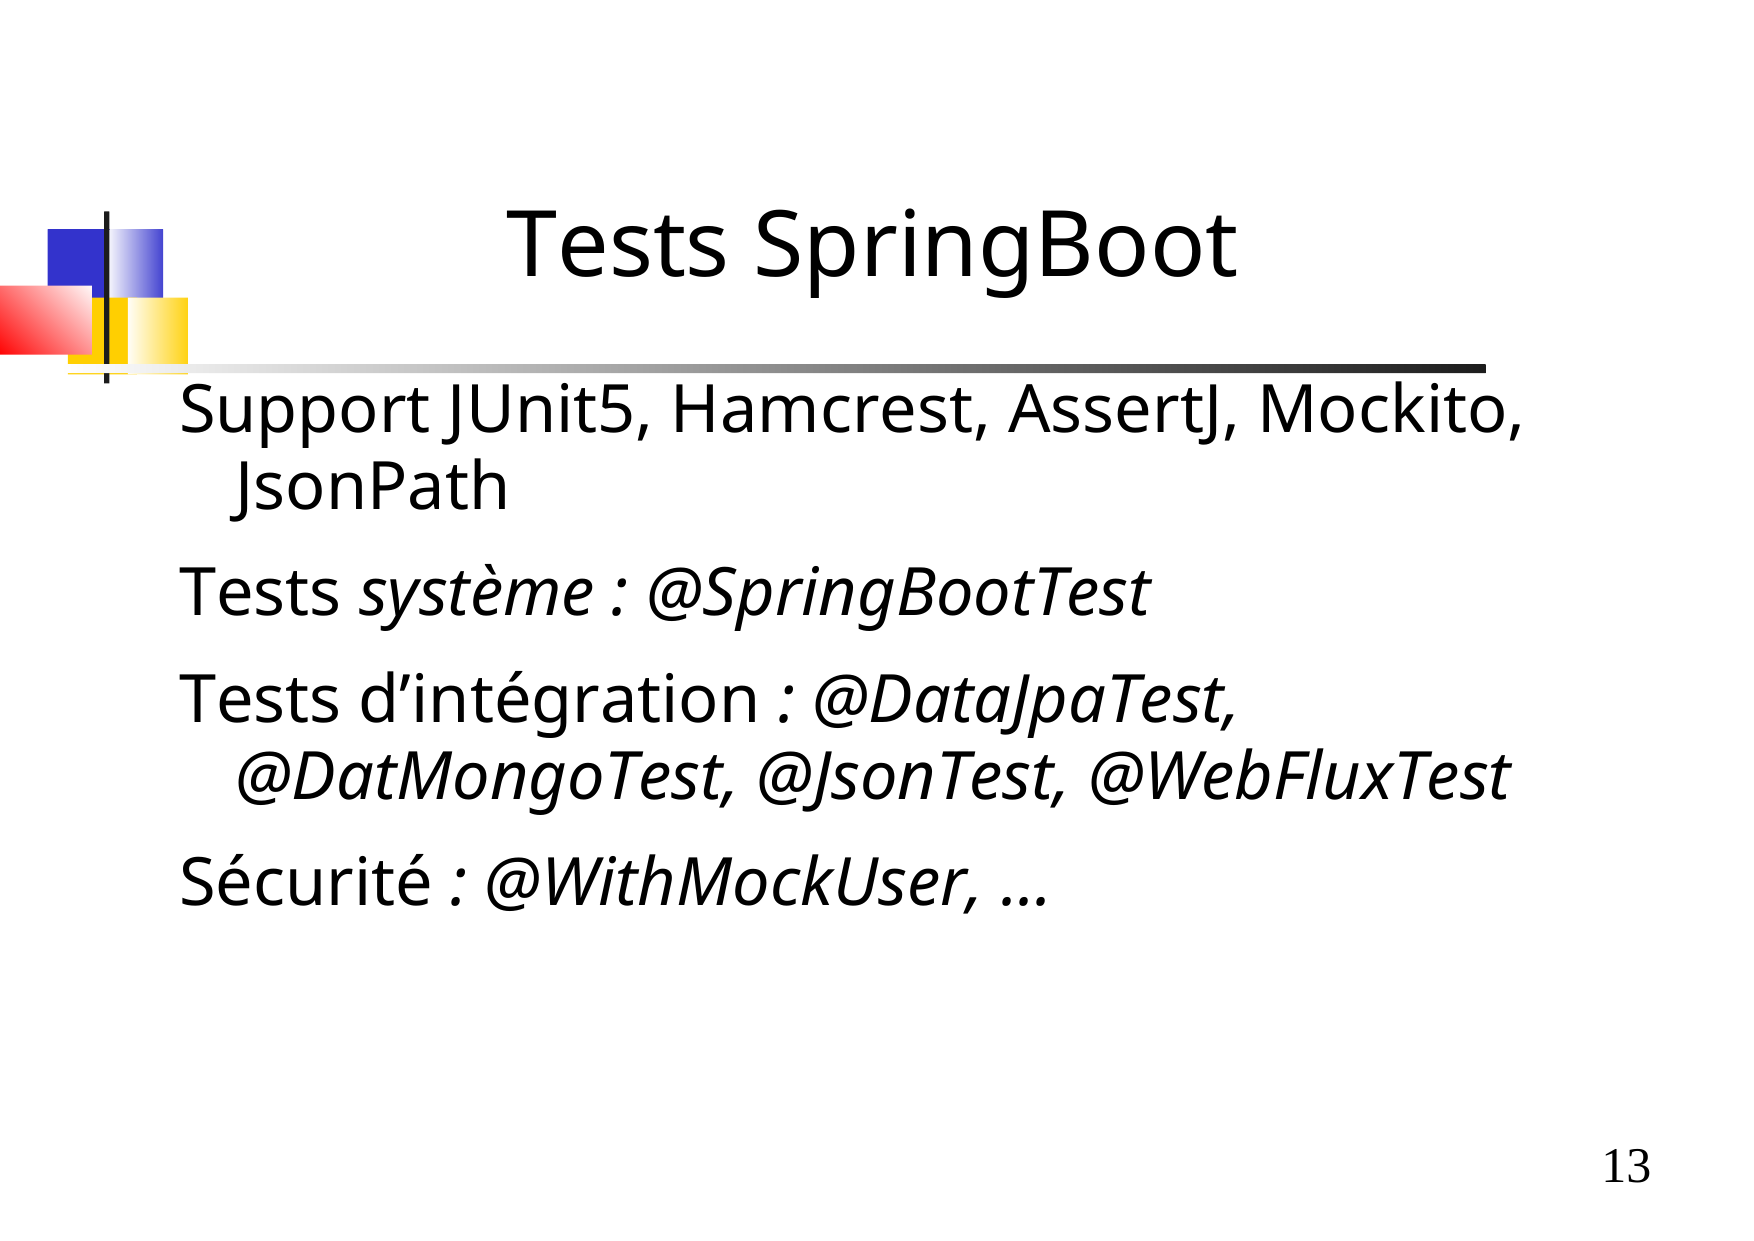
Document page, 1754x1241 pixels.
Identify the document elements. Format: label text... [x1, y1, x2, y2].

list Support JUnit5, Hamcrest, AssertJ, Mockito, JsonPath Tests système : @SpringBootTest Tests d’intégration : @DataJpaTest, @DatMongoTest, @JsonTest, @WebFluxTest Sécurité : @WithMockUser, ... [179, 371, 1567, 1091]
title Tests SpringBoot [179, 139, 1567, 351]
